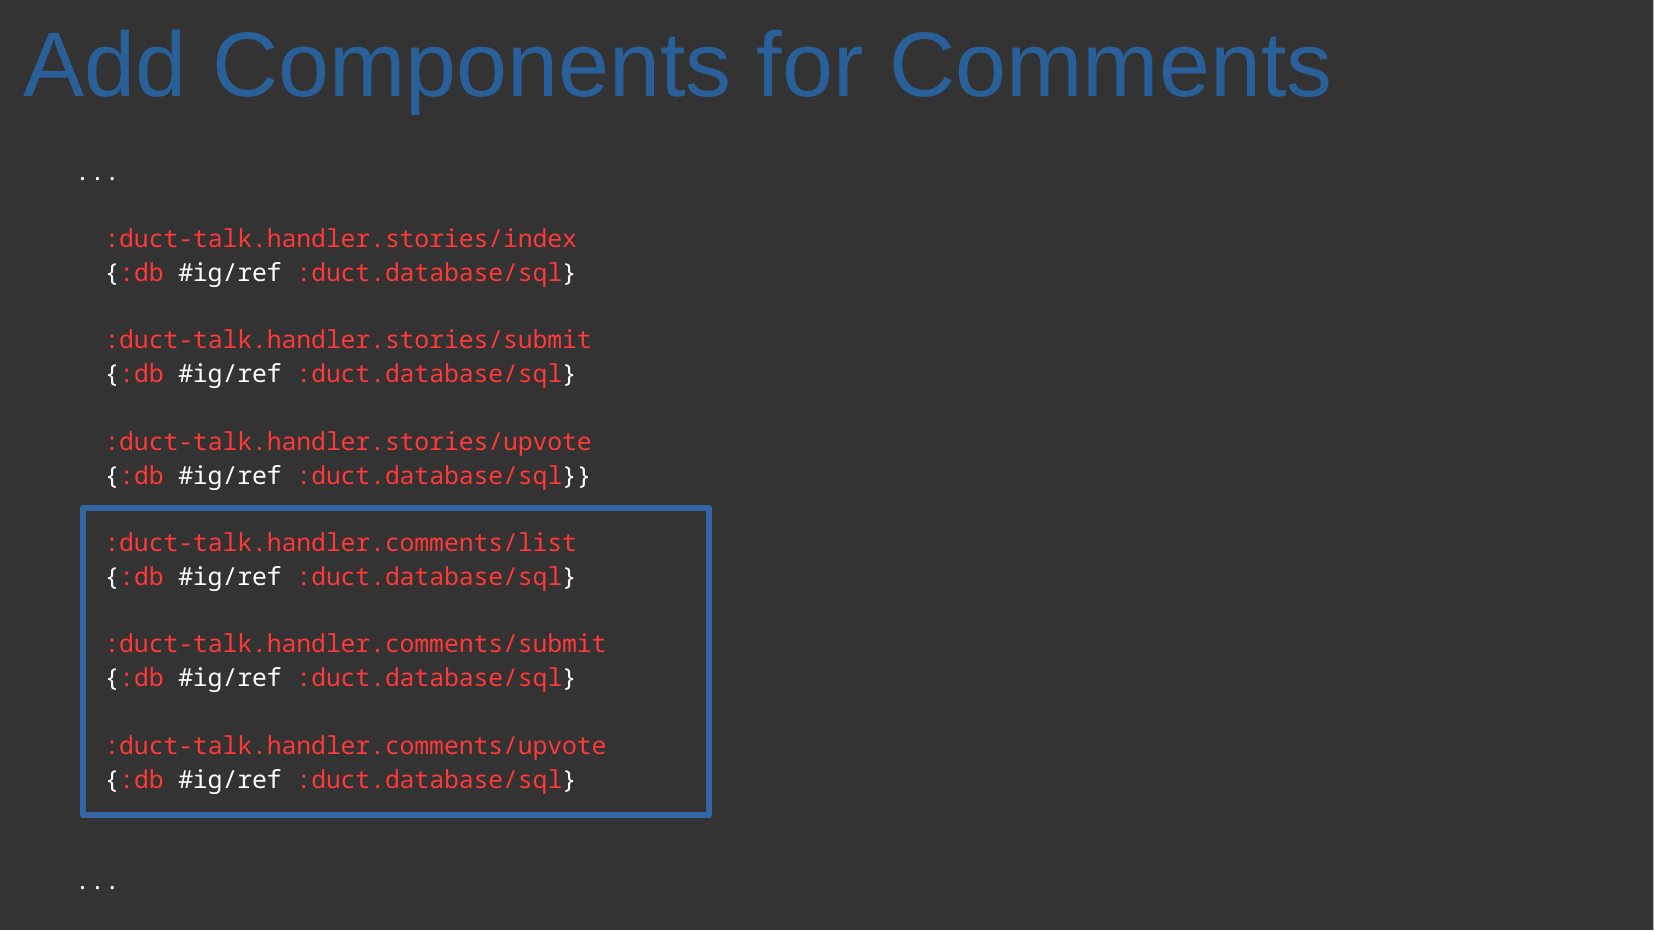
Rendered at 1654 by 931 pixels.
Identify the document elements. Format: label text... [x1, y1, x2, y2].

title Add Components for Comments [23, 0, 1589, 168]
list ... :duct-talk.handler.stories/index {:db #ig/ref :duct.database/sql} :duct-talk.handler.stories/submit {:db #ig/ref :duct.database/sql} :duct-talk.handler.stories/upvote {:db #ig/ref :duct.database/sql}} :duct-talk.handler.comments/list {:db #ig/ref :duct.database/sql} :duct-talk.handler.comments/submit {:db #ig/ref :duct.database/sql} :duct-talk.handler.comments/upvote {:db #ig/ref :duct.database/sql} ... [75, 153, 1564, 898]
